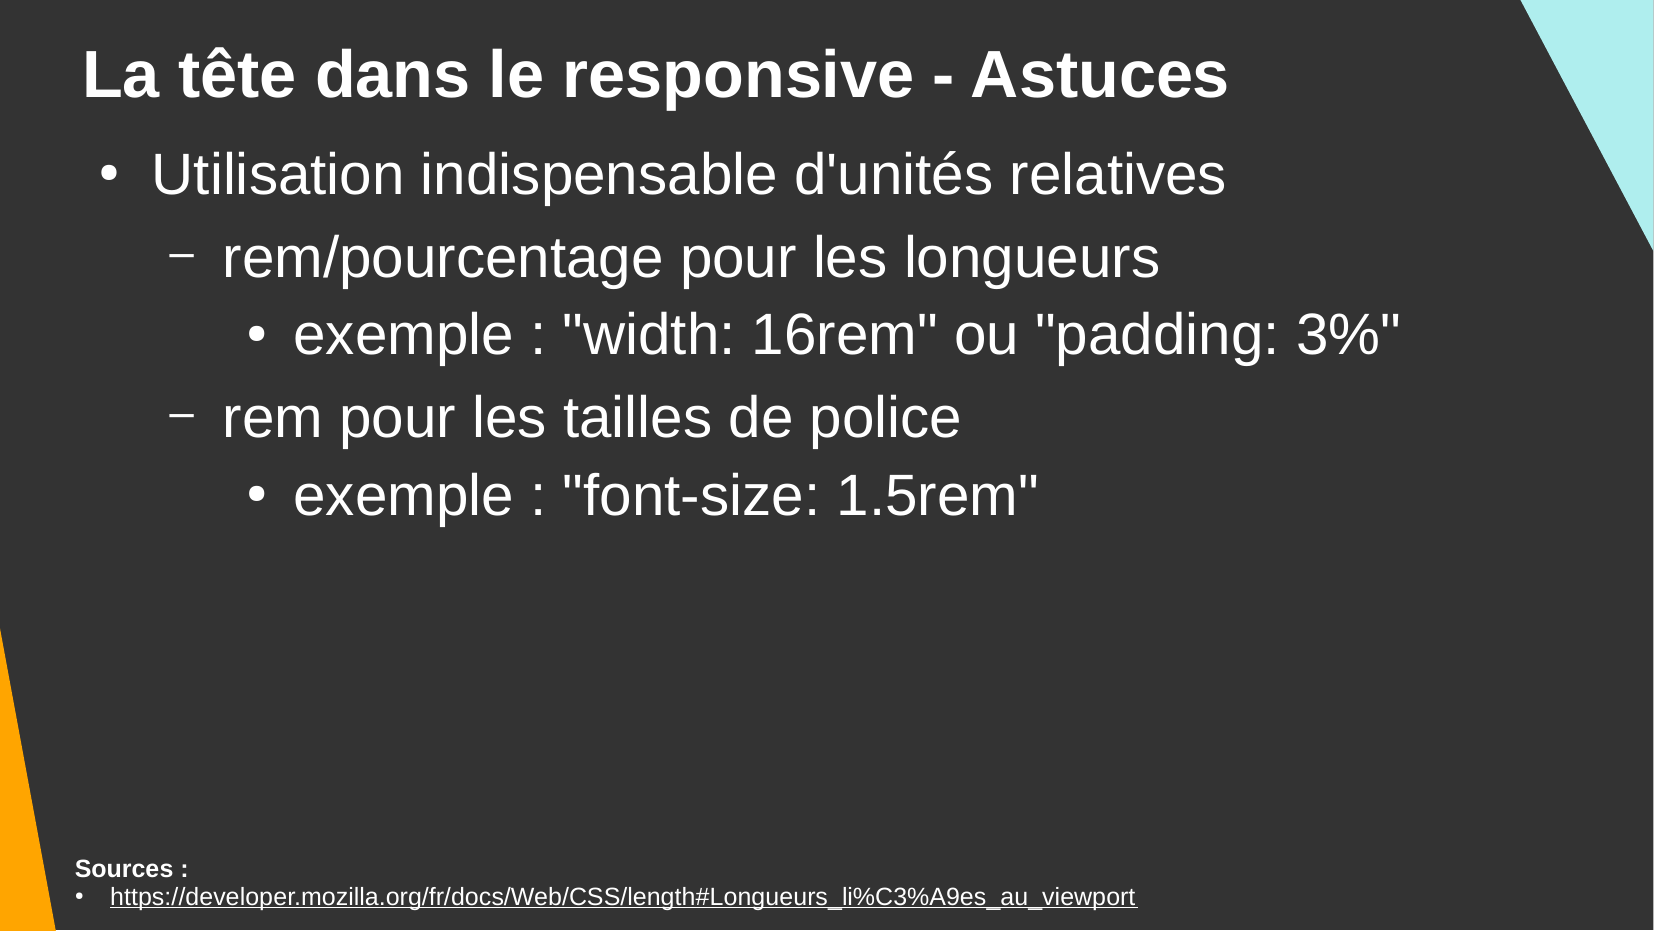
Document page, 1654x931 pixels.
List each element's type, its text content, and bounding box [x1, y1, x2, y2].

text_box [1520, 0, 1654, 253]
text_box [0, 628, 56, 931]
title La tête dans le responsive - Astuces [82, 37, 1571, 112]
text_box Sources : https://developer.mozilla.org/fr/docs/Web/CSS/length#Longueurs_li%C3%A9es_au_viewport [60, 847, 1546, 928]
list Utilisation indispensable d'unités relatives rem/pourcentage pour les longueurs exemple : "width: 16rem" ou "padding: 3%" rem pour les tailles de police exemple : "font-size: 1.5rem" [80, 141, 1605, 662]
